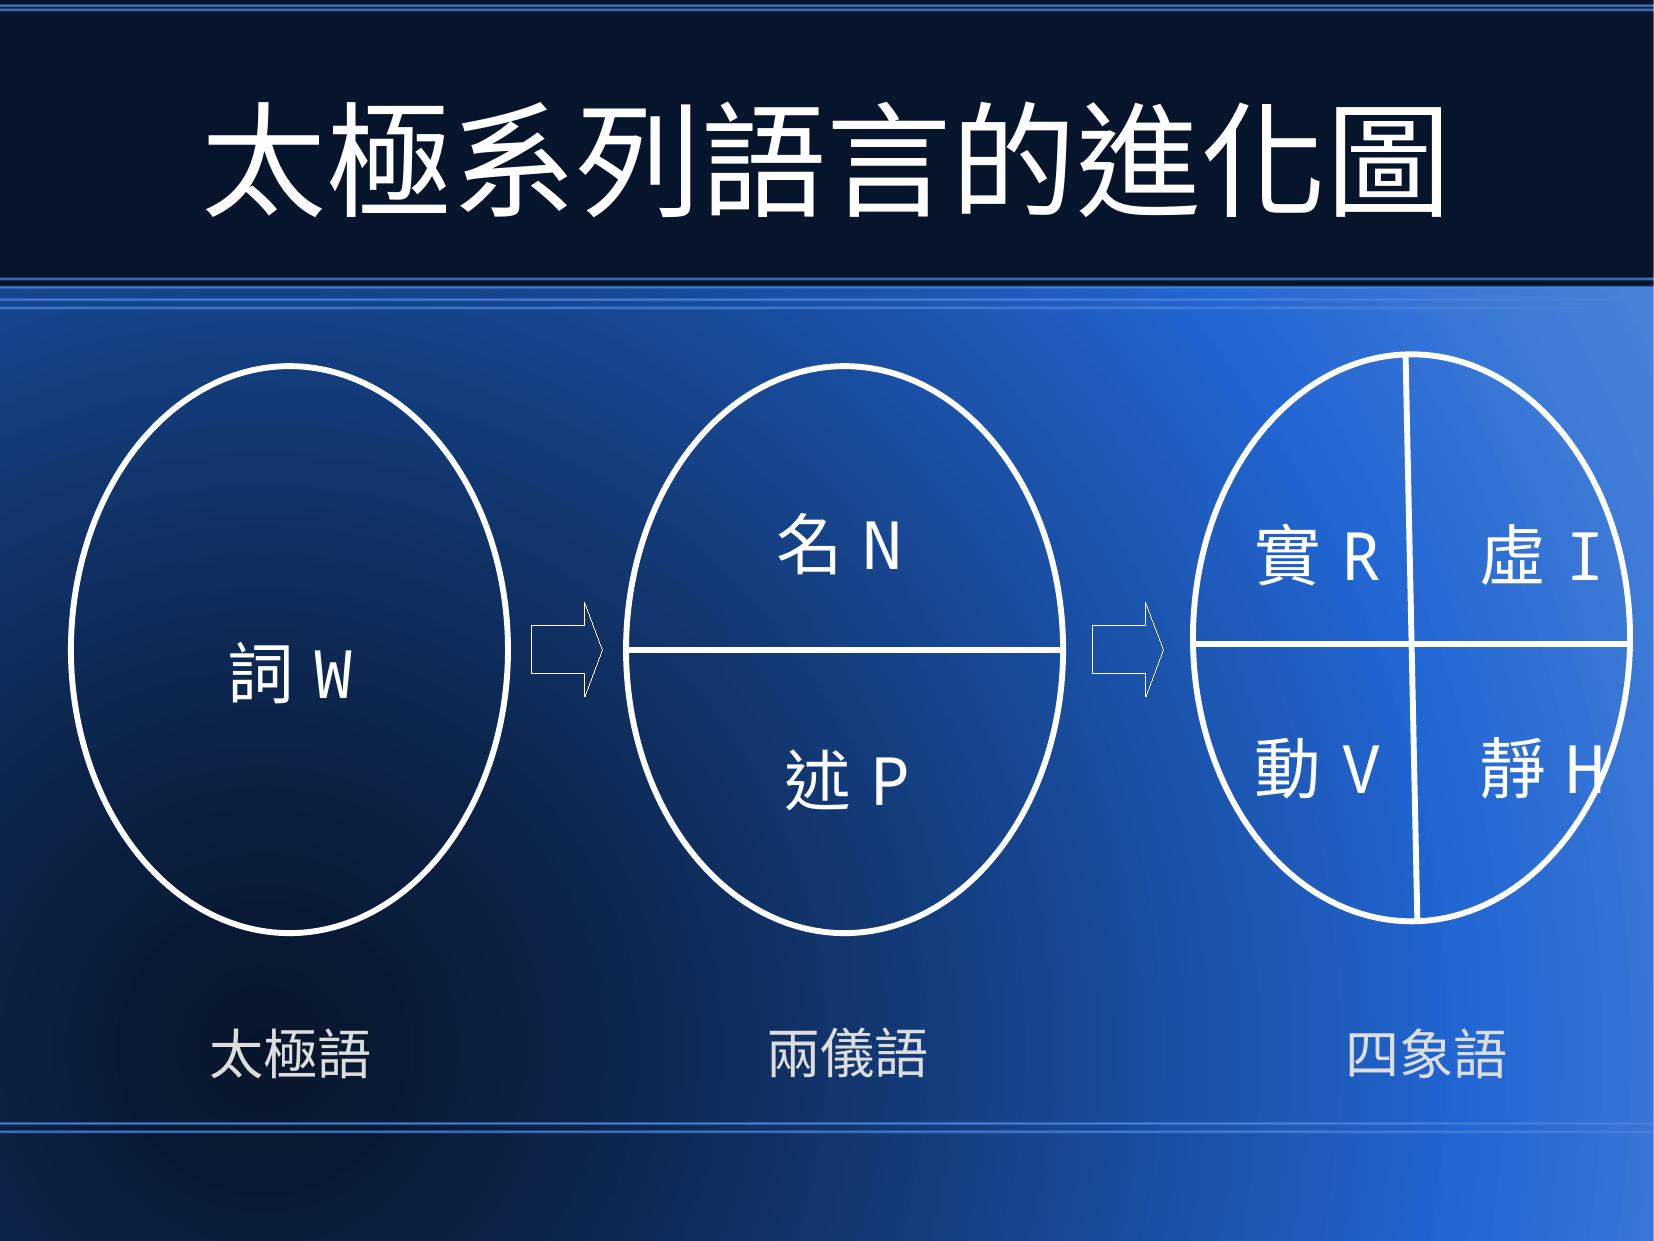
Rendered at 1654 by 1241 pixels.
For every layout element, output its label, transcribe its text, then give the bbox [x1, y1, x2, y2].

text_box 太極語 [194, 1003, 389, 1099]
text_box 述P [769, 720, 916, 816]
text_box 動V 靜H [1416, 708, 1586, 804]
title 太極系列語言的進化圖 [82, 49, 1571, 257]
text_box 名N [761, 484, 909, 580]
text_box 詞W [212, 613, 359, 709]
text_box 實R 虛I [1412, 496, 1586, 591]
picture [0, 0, 1654, 1241]
text_box 四象語 [1330, 1003, 1524, 1099]
text_box 動V 靜H [1240, 708, 1411, 804]
text_box 實R 虛I [1240, 496, 1407, 591]
text_box 兩儀語 [751, 1003, 945, 1099]
